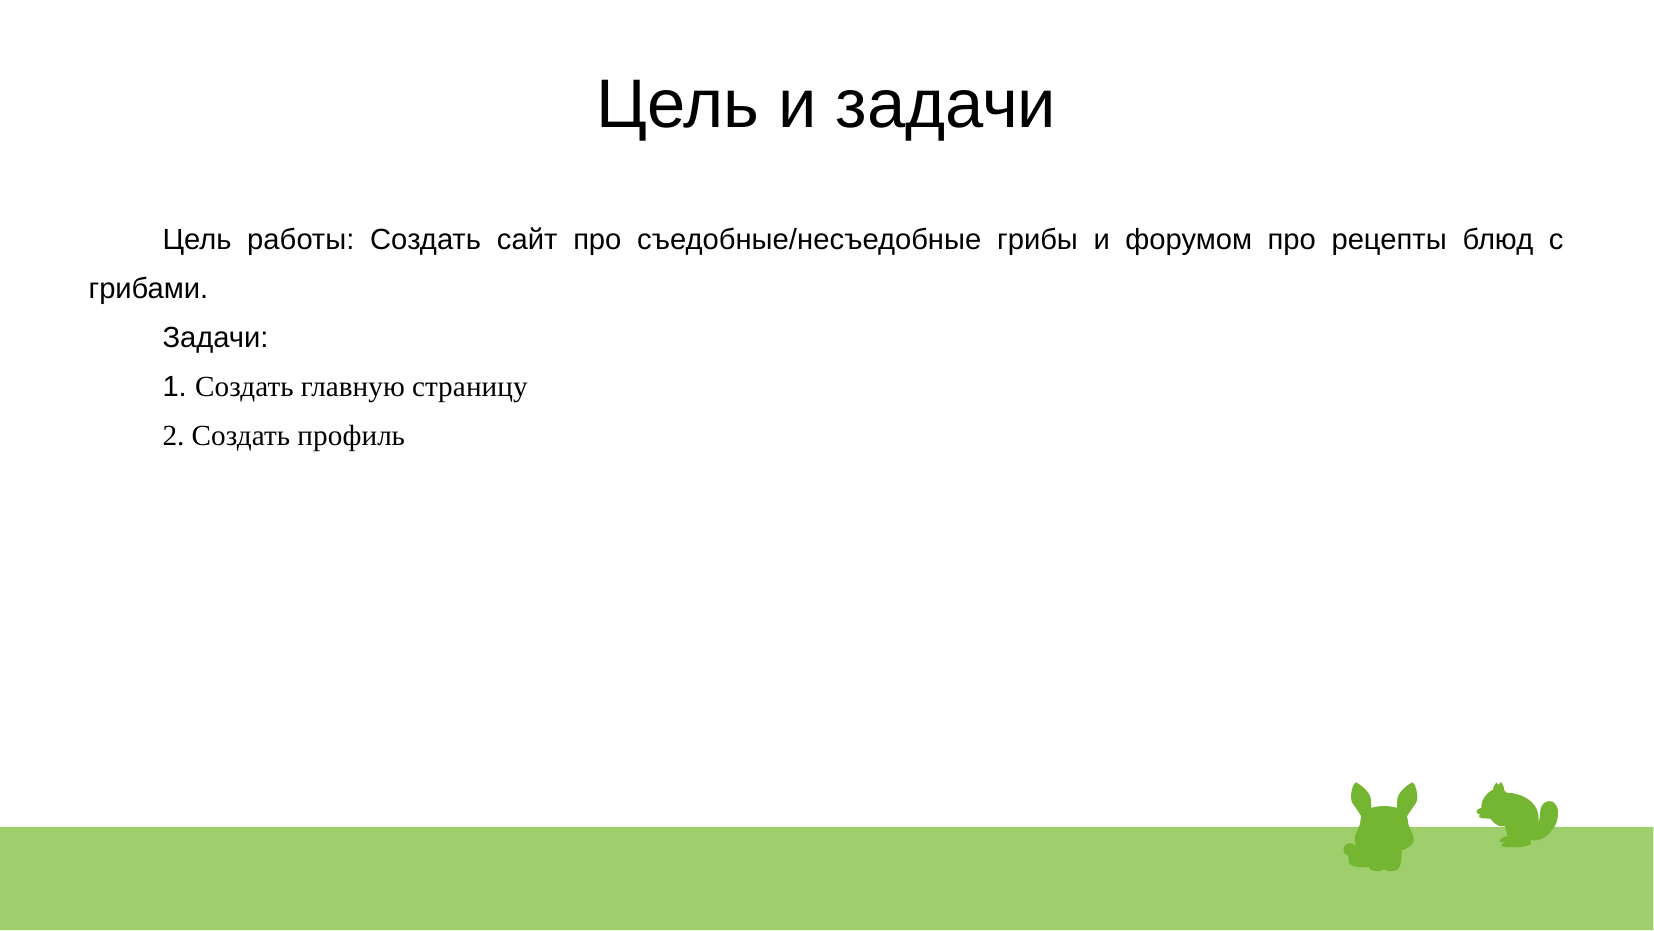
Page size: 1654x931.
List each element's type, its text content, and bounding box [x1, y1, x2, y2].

list Цель работы: Создать сайт про съедобные/несъедобные грибы и форумом про рецепты блюд с грибами. Задачи: 1. Создать главную страницу 2. Создать профиль [88, 206, 1565, 739]
title Цель и задачи [88, 29, 1565, 178]
